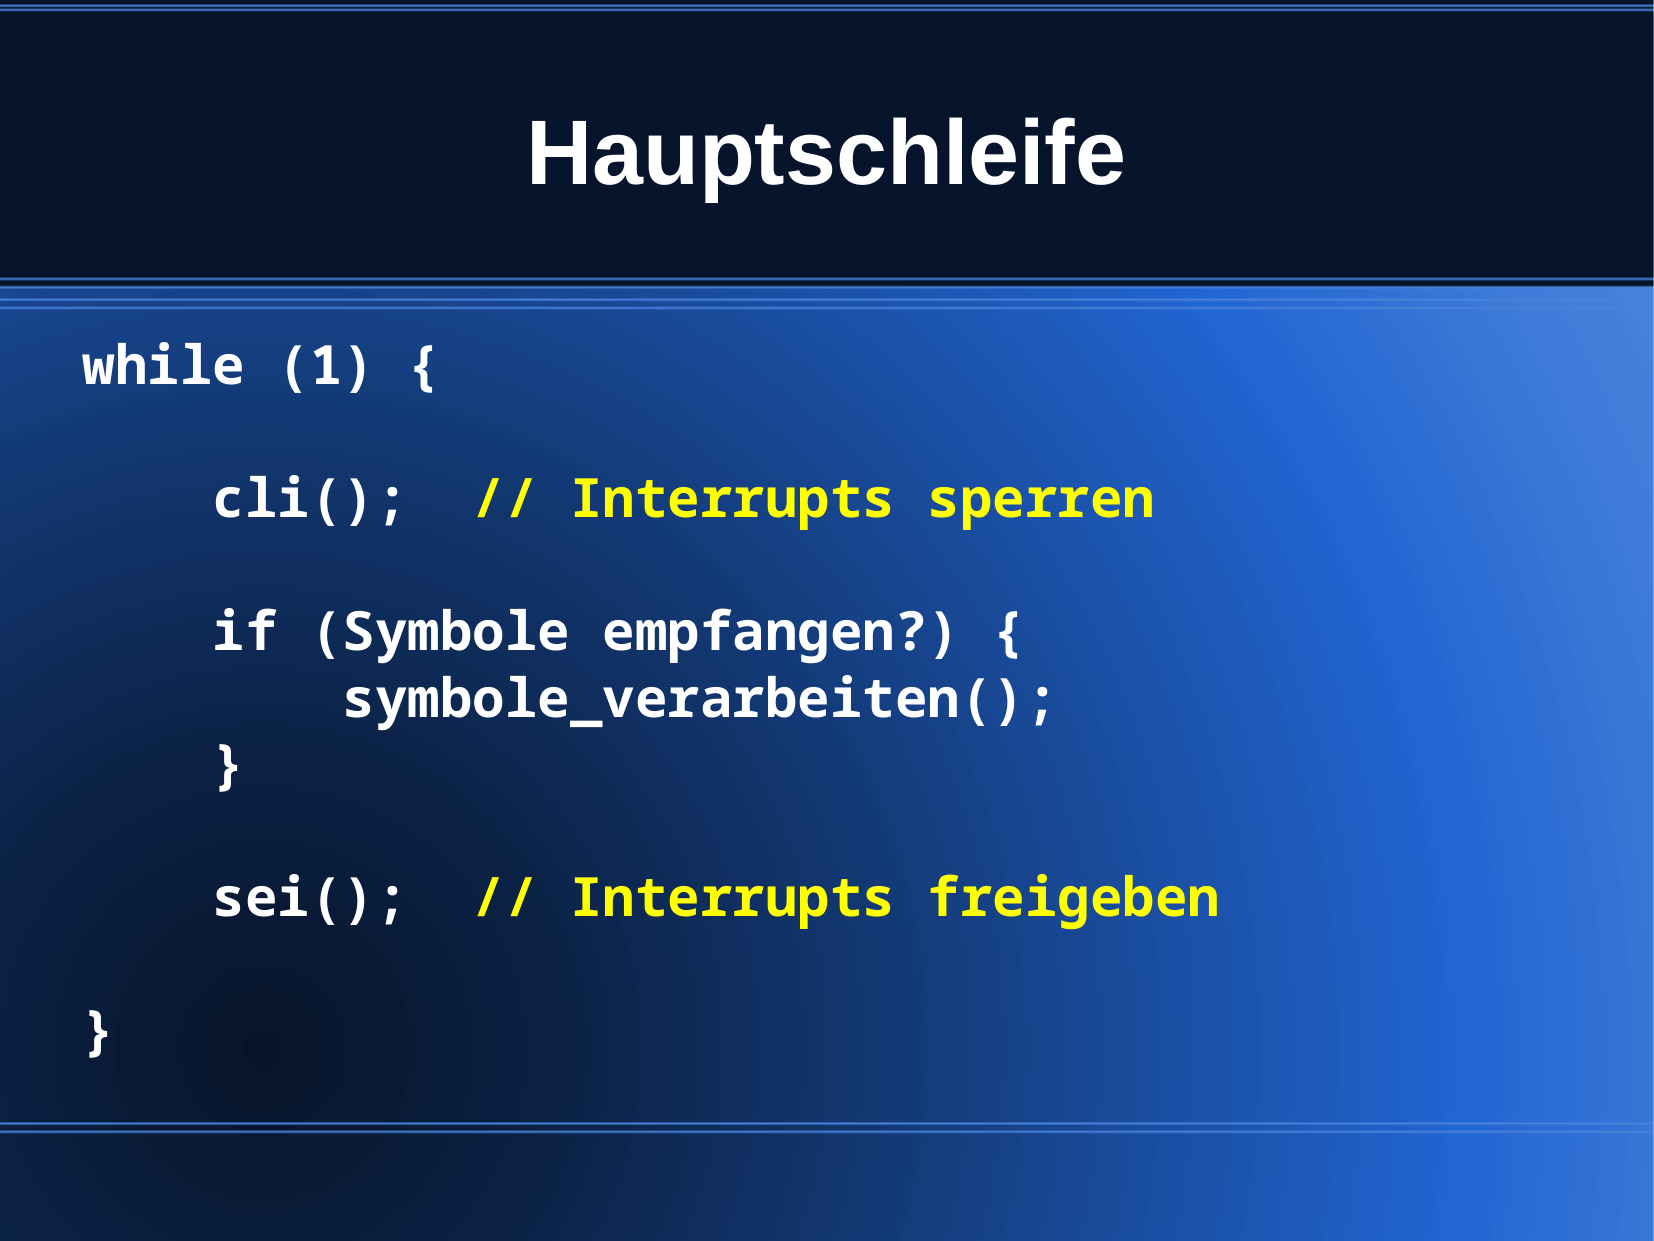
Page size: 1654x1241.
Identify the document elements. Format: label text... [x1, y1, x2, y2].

picture [0, 0, 1654, 1241]
list while (1) { cli(); // Interrupts sperren if (Symbole empfangen?) { symbole_verarbeiten(); } sei(); // Interrupts freigeben } [82, 355, 1571, 1075]
title Hauptschleife [82, 49, 1571, 257]
